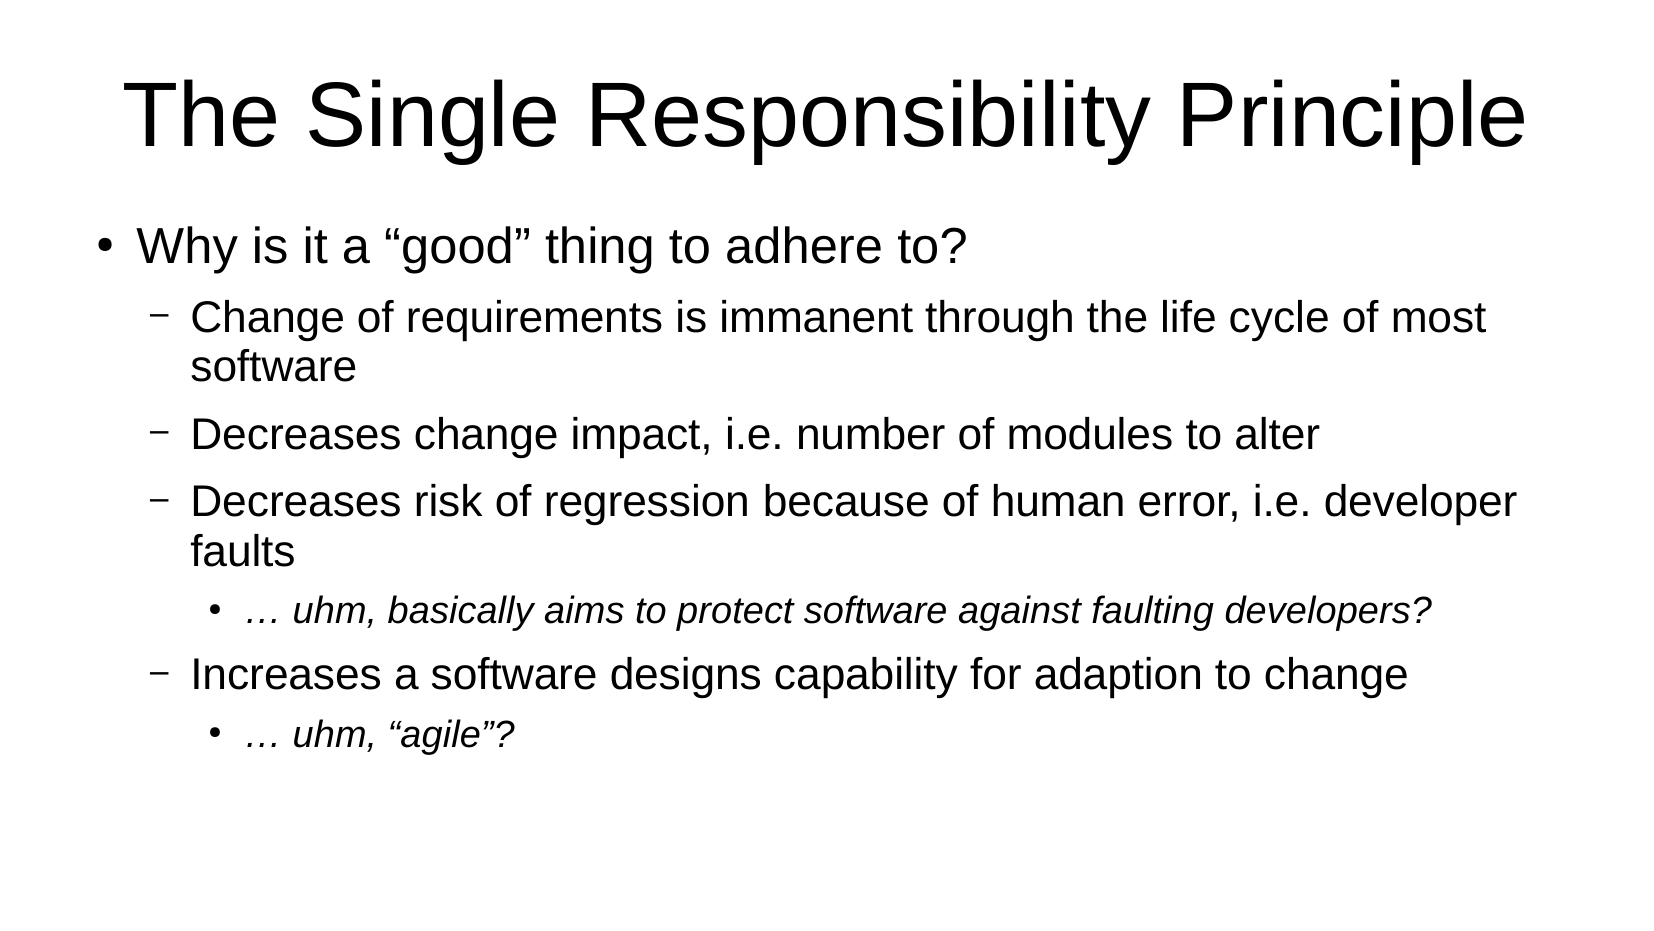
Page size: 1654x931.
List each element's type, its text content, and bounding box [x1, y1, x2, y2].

title The Single Responsibility Principle [82, 37, 1571, 193]
list Why is it a “good” thing to adhere to? Change of requirements is immanent through the life cycle of most software Decreases change impact, i.e. number of modules to alter Decreases risk of regression because of human error, i.e. developer faults … uhm, basically aims to protect software against faulting developers? Increases a software designs capability for adaption to change … uhm, “agile”? [82, 217, 1571, 758]
